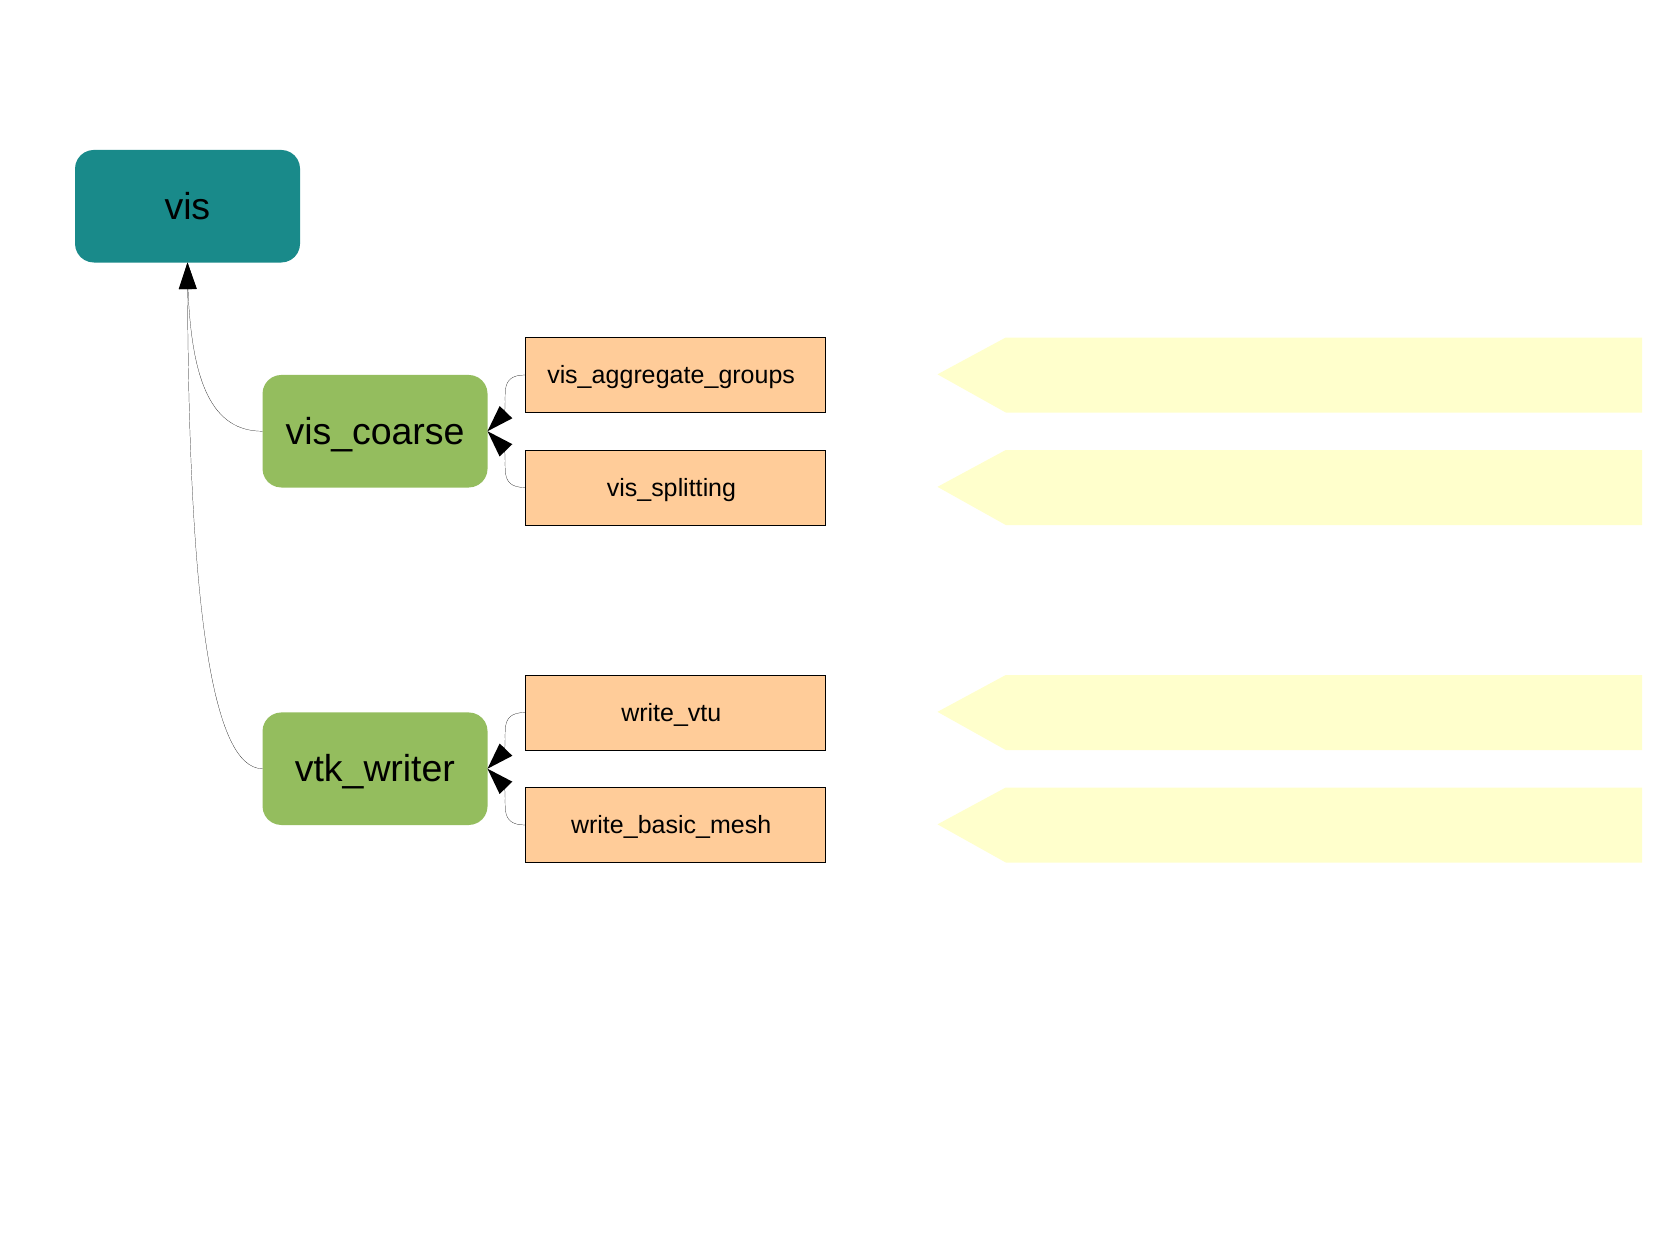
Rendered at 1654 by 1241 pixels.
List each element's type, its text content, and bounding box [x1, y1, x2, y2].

text_box [937, 337, 1643, 413]
text_box [937, 787, 1643, 863]
text_box vis_splitting [525, 450, 826, 526]
text_box write_basic_mesh [525, 787, 826, 863]
text_box vis [75, 149, 301, 263]
text_box write_vtu [525, 675, 826, 751]
text_box vtk_writer [262, 712, 488, 826]
text_box [937, 675, 1643, 751]
text_box vis_coarse [262, 374, 488, 488]
text_box [937, 450, 1643, 526]
text_box vis_aggregate_groups [525, 337, 826, 413]
